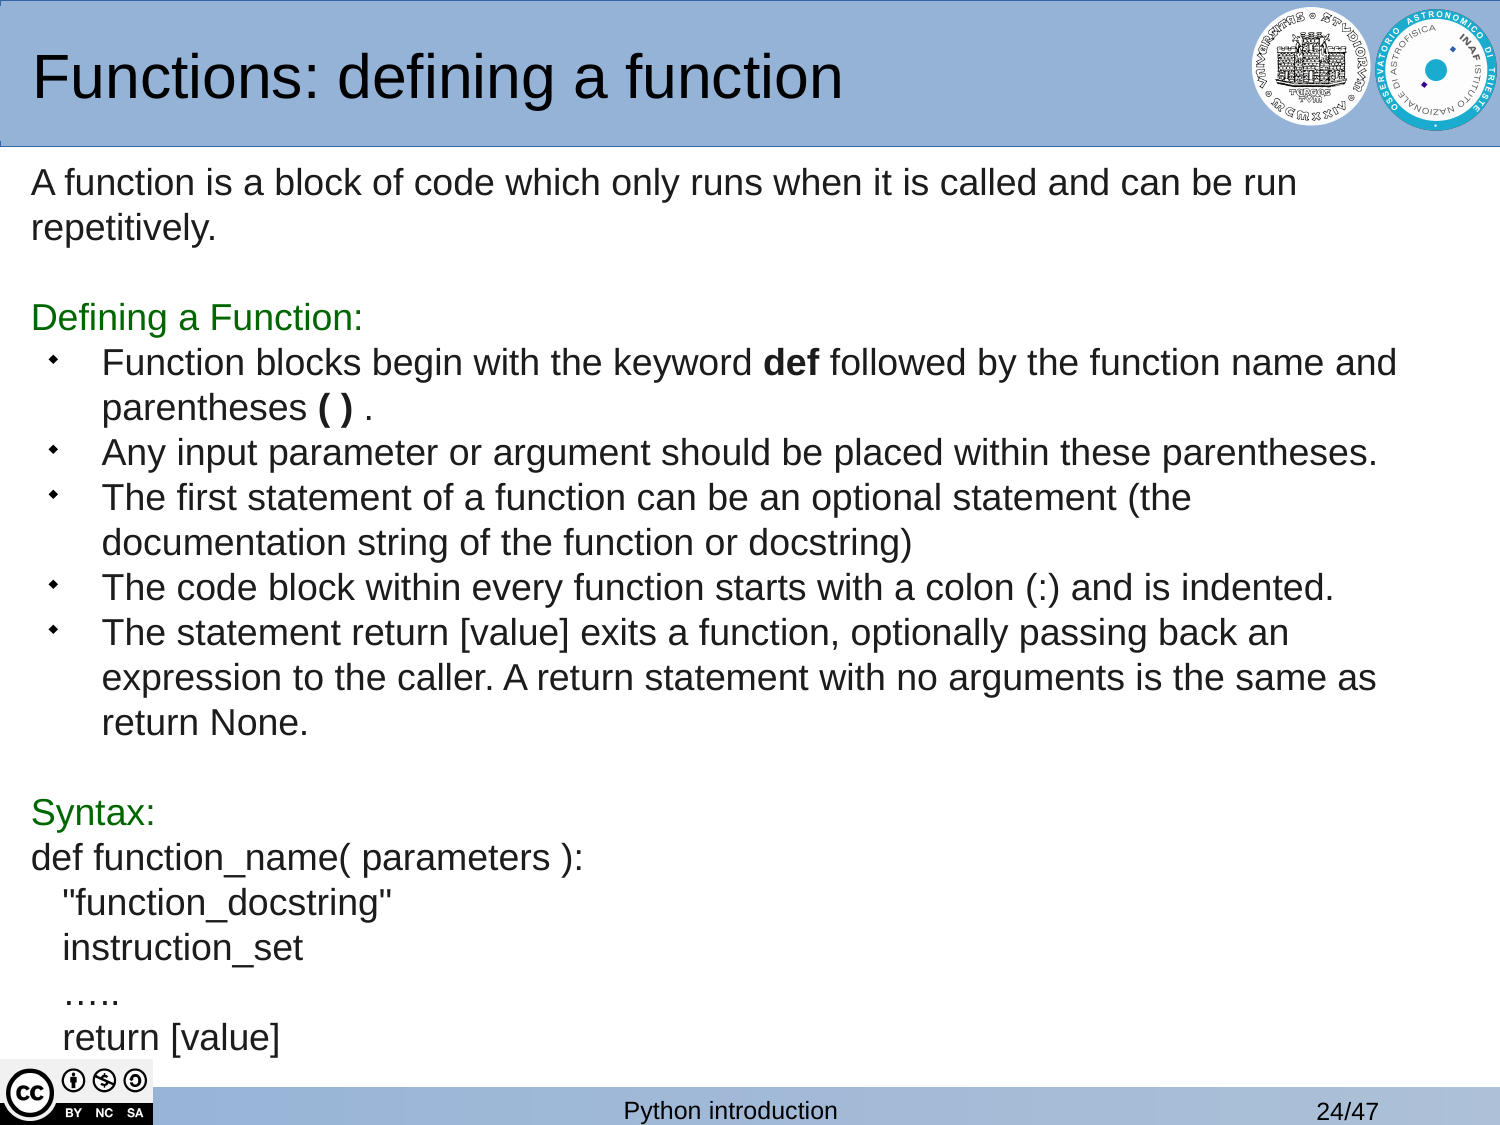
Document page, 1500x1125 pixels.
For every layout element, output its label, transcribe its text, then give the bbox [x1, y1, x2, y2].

picture [1252, 0, 1500, 156]
list A function is a block of code which only runs when it is called and can be run repetitively. Defining a Function: Function blocks begin with the keyword def followed by the function name and parentheses ( ) . Any input parameter or argument should be placed within these parentheses. The first statement of a function can be an optional statement (the documentation string of the function or docstring) The code block within every function starts with a colon (:) and is indented. The statement return [value] exits a function, optionally passing back an expression to the caller. A return statement with no arguments is the same as return None. Syntax: def function_name( parameters ): "function_docstring" instruction_set ….. return [value] [16, 150, 1462, 1065]
text_box Functions: defining a function [0, 5, 1243, 141]
picture [0, 1059, 153, 1125]
